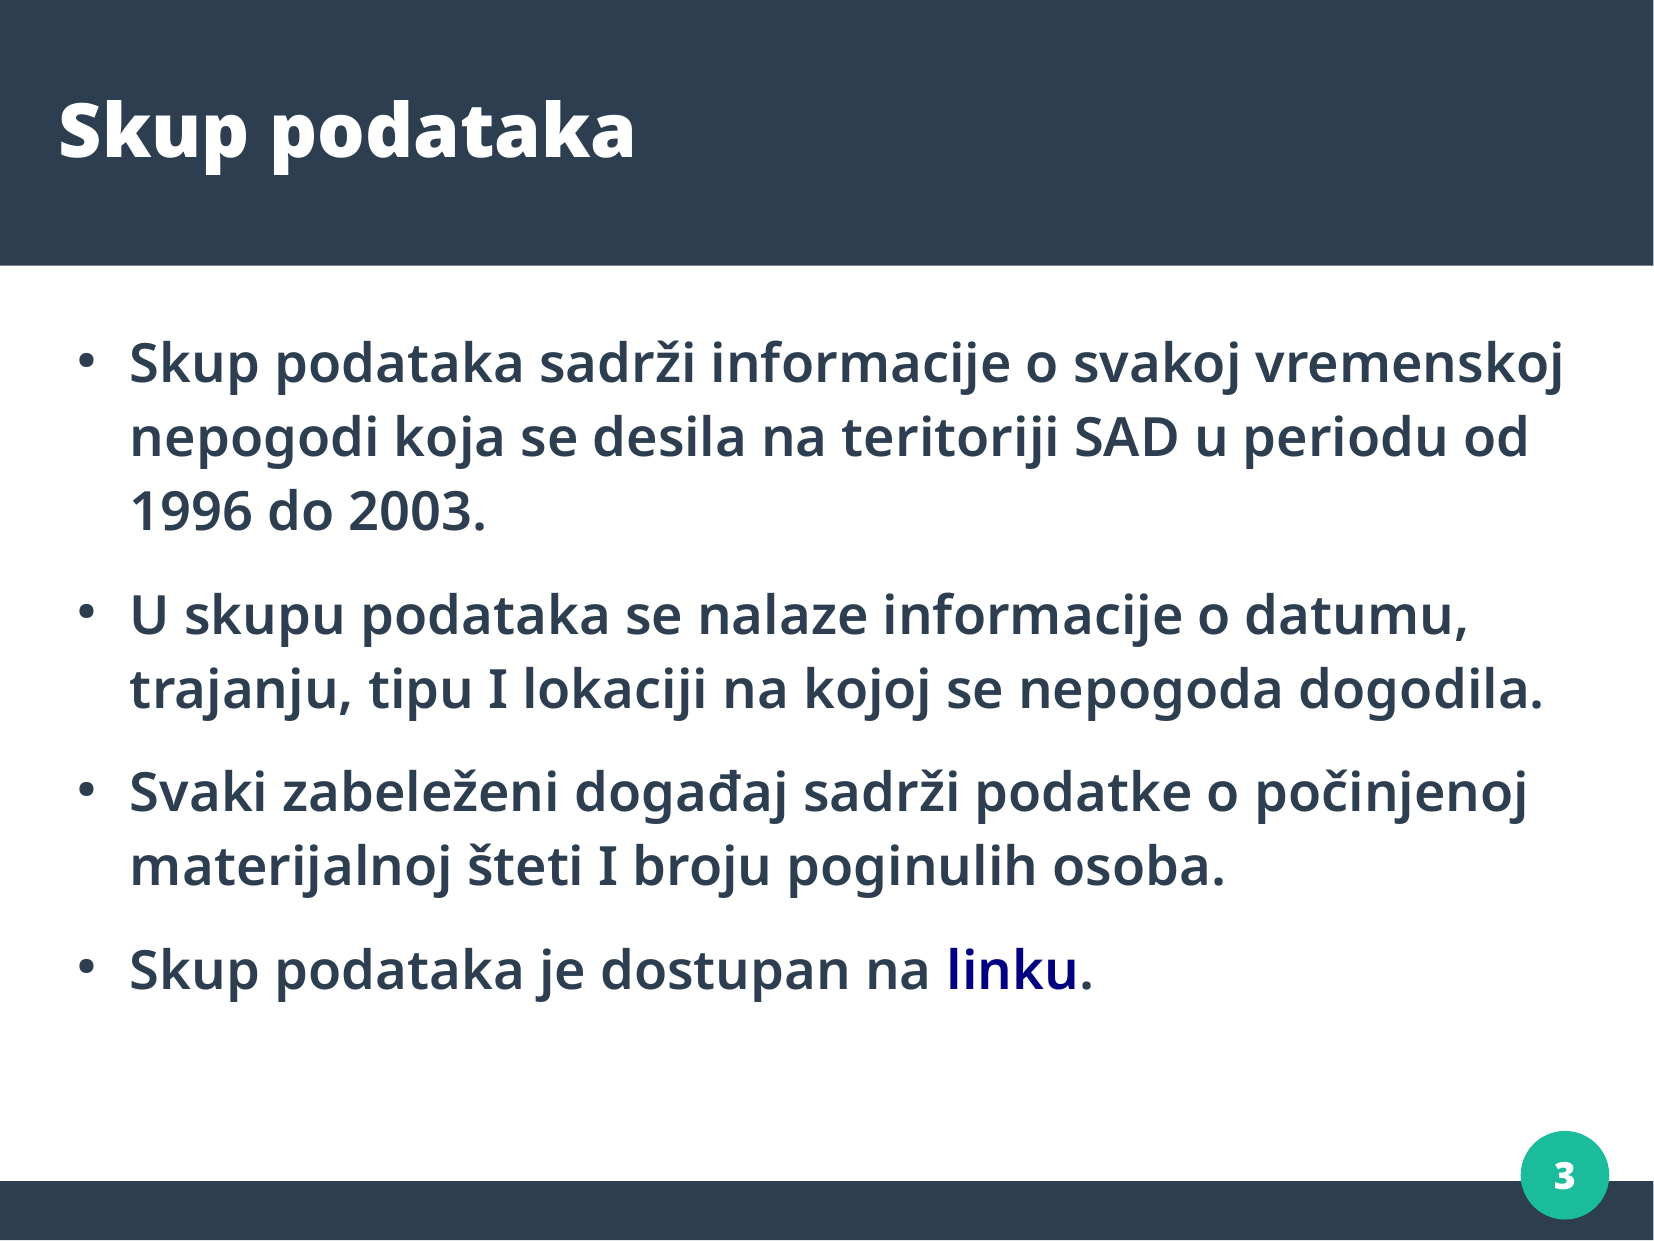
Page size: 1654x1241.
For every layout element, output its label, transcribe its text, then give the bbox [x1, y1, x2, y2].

title Skup podataka [59, 49, 1595, 207]
list Skup podataka sadrži informacije o svakoj vremenskoj nepogodi koja se desila na teritoriji SAD u periodu od 1996 do 2003. U skupu podataka se nalaze informacije o datumu, trajanju, tipu I lokaciji na kojoj se nepogoda dogodila. Svaki zabeleženi događaj sadrži podatke o počinjenoj materijalnoj šteti I broju poginulih osoba. Skup podataka je dostupan na linku. [59, 324, 1595, 1152]
